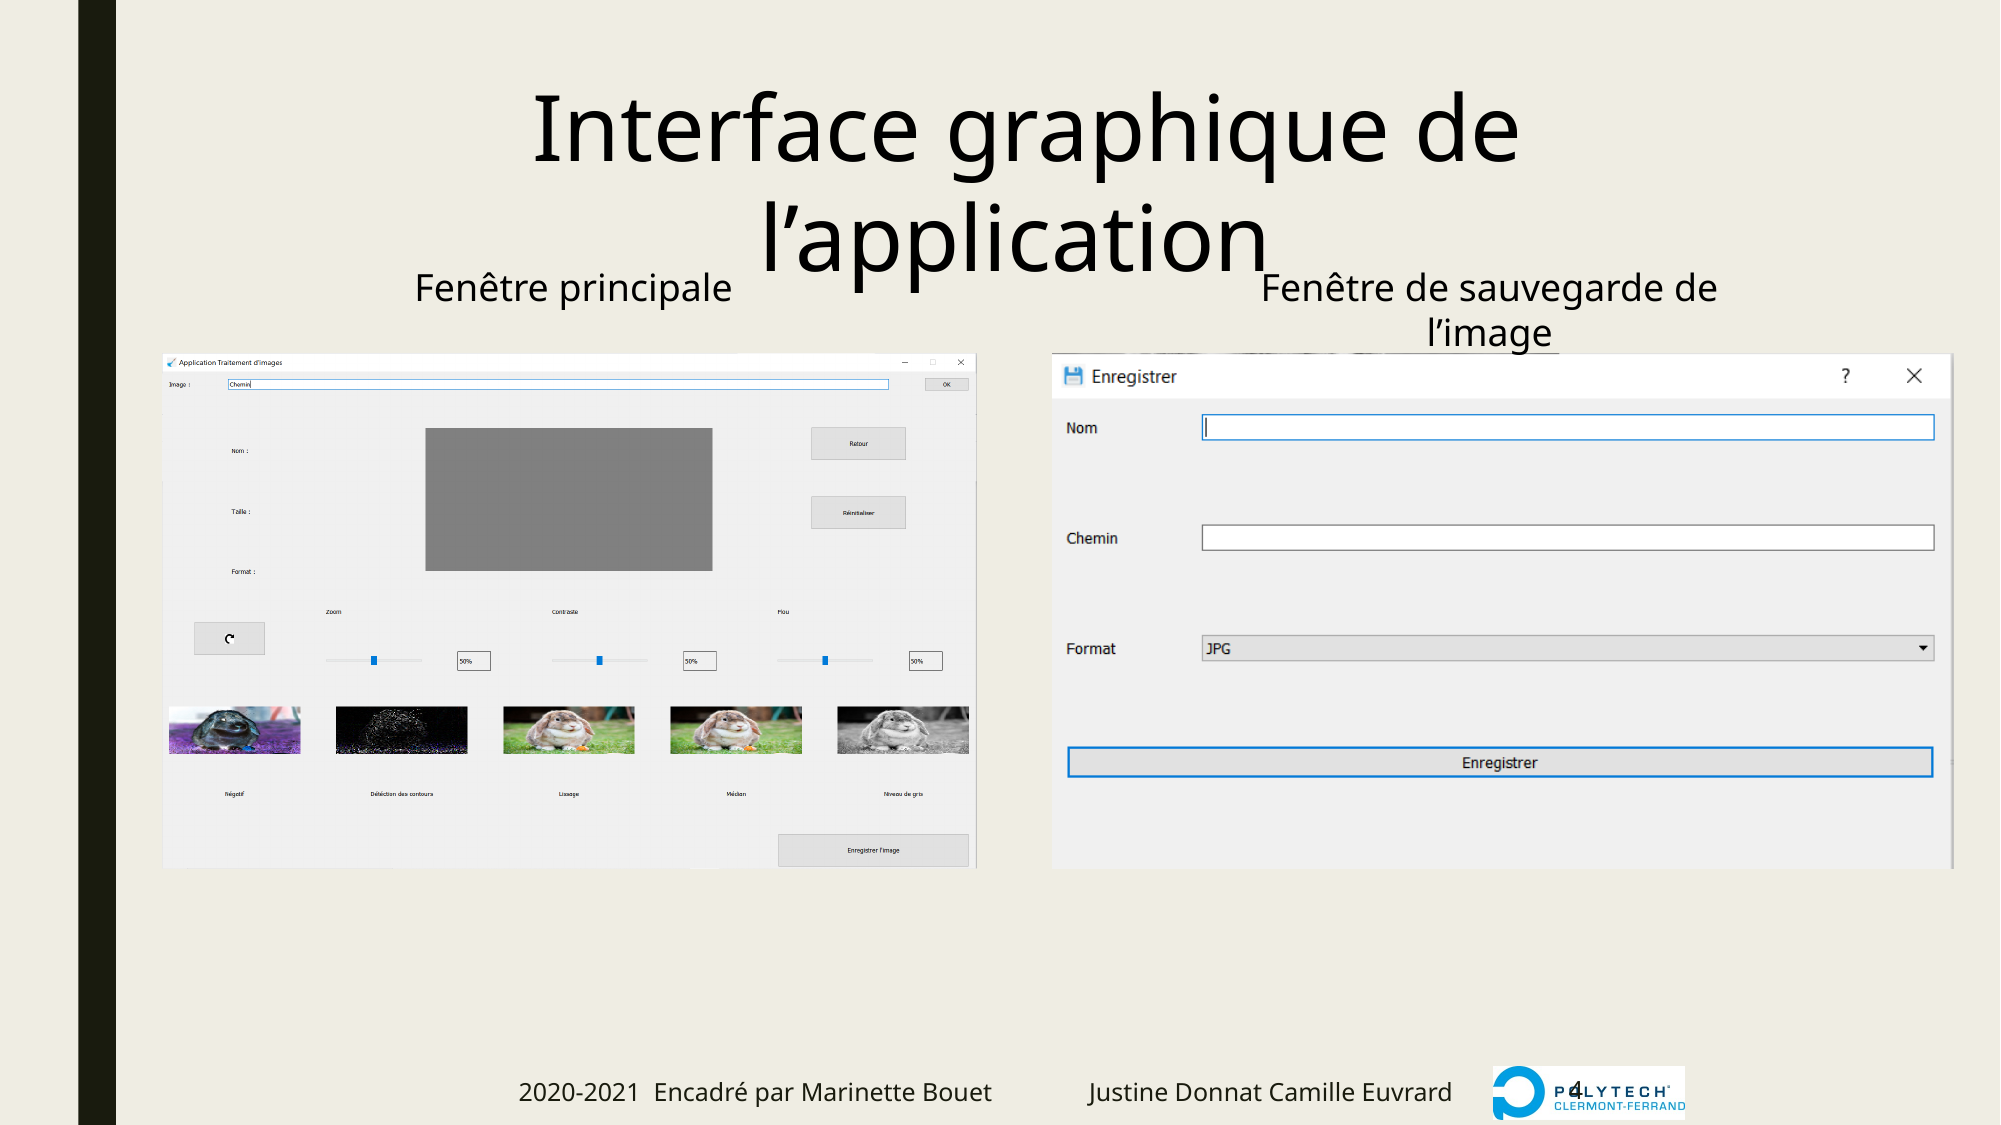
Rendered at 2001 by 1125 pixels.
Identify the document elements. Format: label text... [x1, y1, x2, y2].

text_box Fenêtre de sauvegarde de l’image [1180, 255, 1799, 317]
text_box Interface graphique de l’application [283, 61, 1773, 189]
text_box Fenêtre principale [211, 255, 936, 317]
text_box 2020-2021 Encadré par Marinette Bouet Justine Donnat Camille Euvrard [474, 1058, 1506, 1125]
picture [1052, 353, 1954, 869]
picture [162, 353, 977, 869]
text_box [1553, 1058, 1816, 1125]
